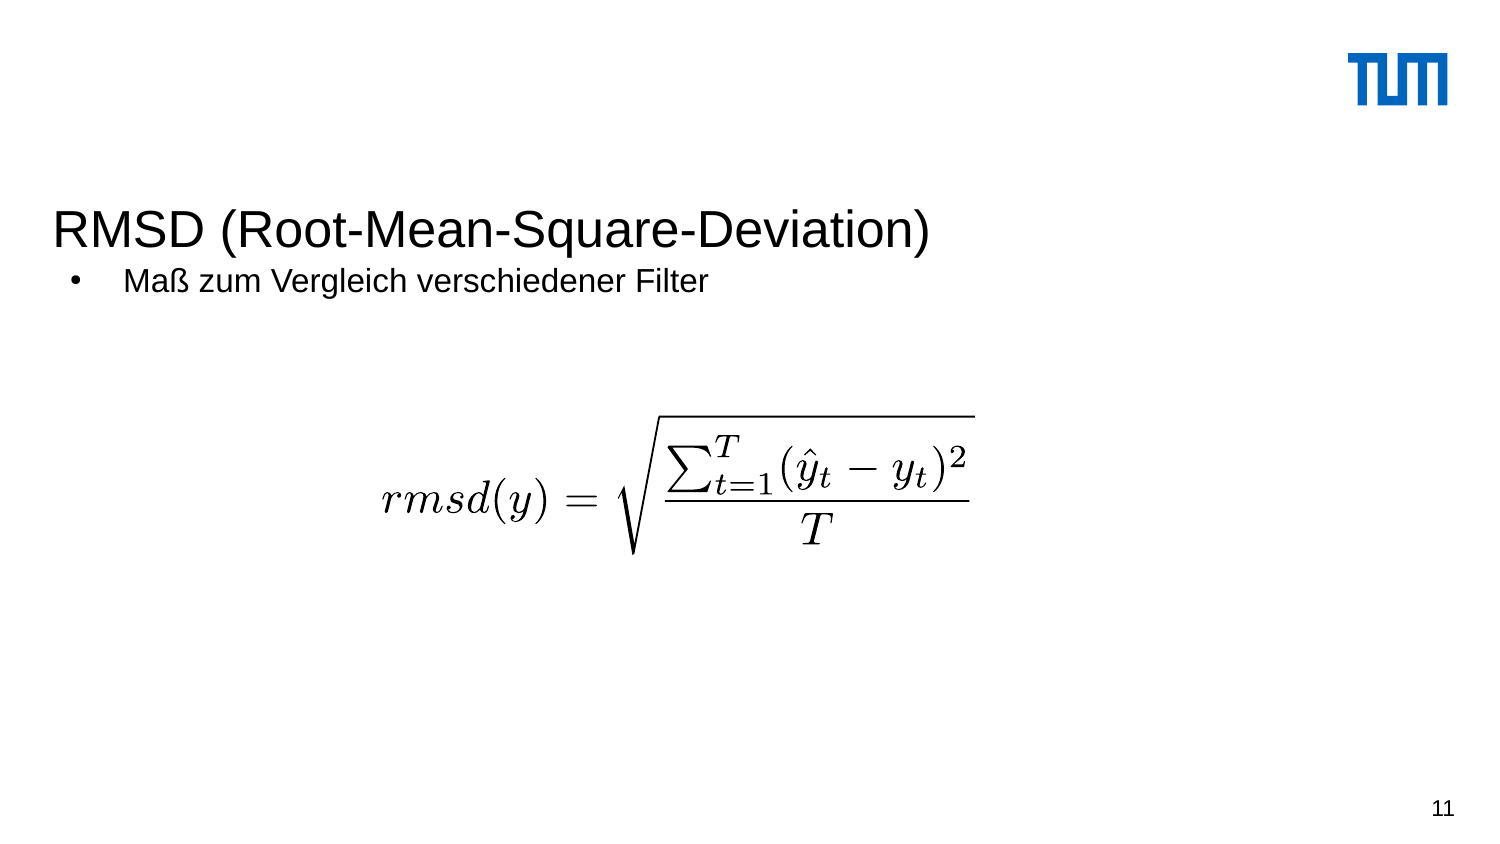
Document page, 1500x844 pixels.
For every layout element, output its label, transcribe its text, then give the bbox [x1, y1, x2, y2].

picture [381, 415, 976, 556]
title RMSD (Root-Mean-Square-Deviation) [52, 159, 1449, 262]
list Maß zum Vergleich verschiedener Filter [52, 262, 1449, 771]
